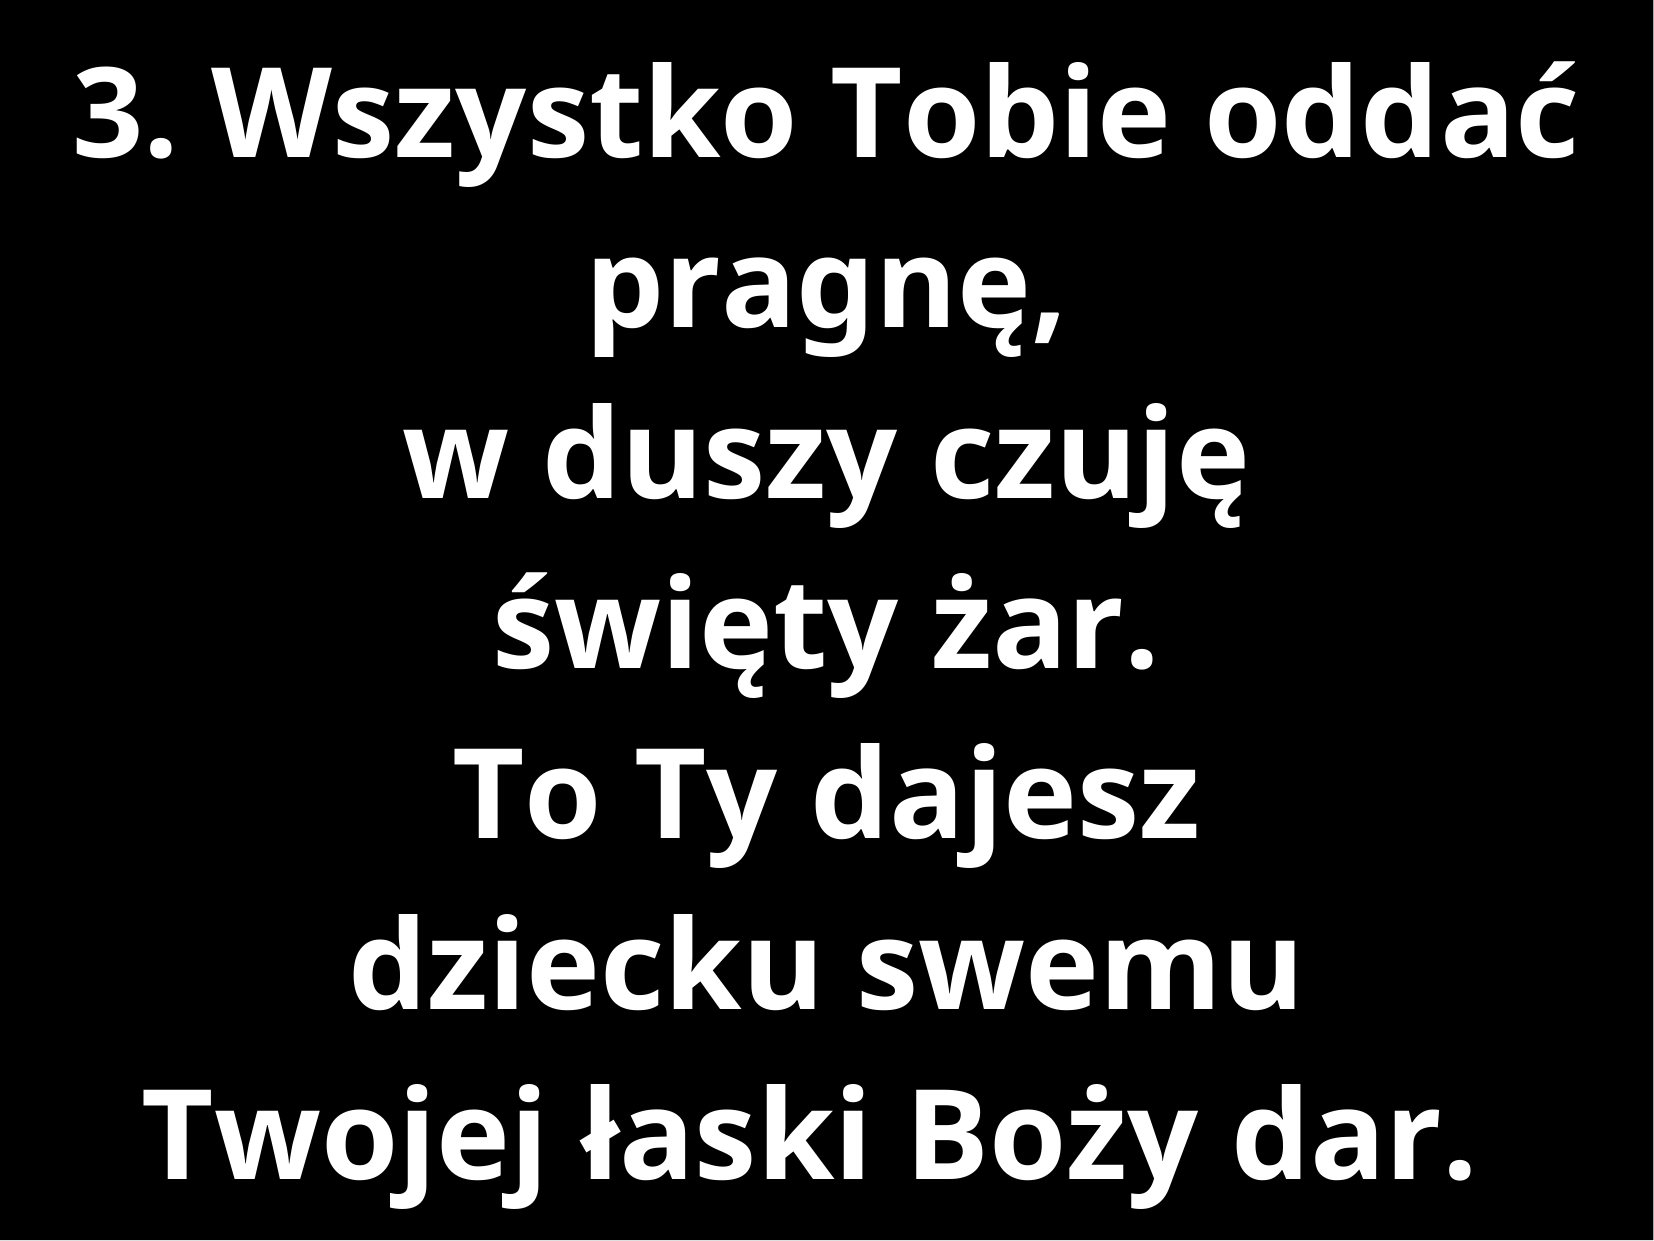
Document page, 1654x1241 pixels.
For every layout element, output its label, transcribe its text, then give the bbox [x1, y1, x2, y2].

title 3. Wszystko Tobie oddać pragnę, w duszy czuję święty żar. To Ty dajesz dziecku swemu Twojej łaski Boży dar. [0, 0, 1654, 1241]
